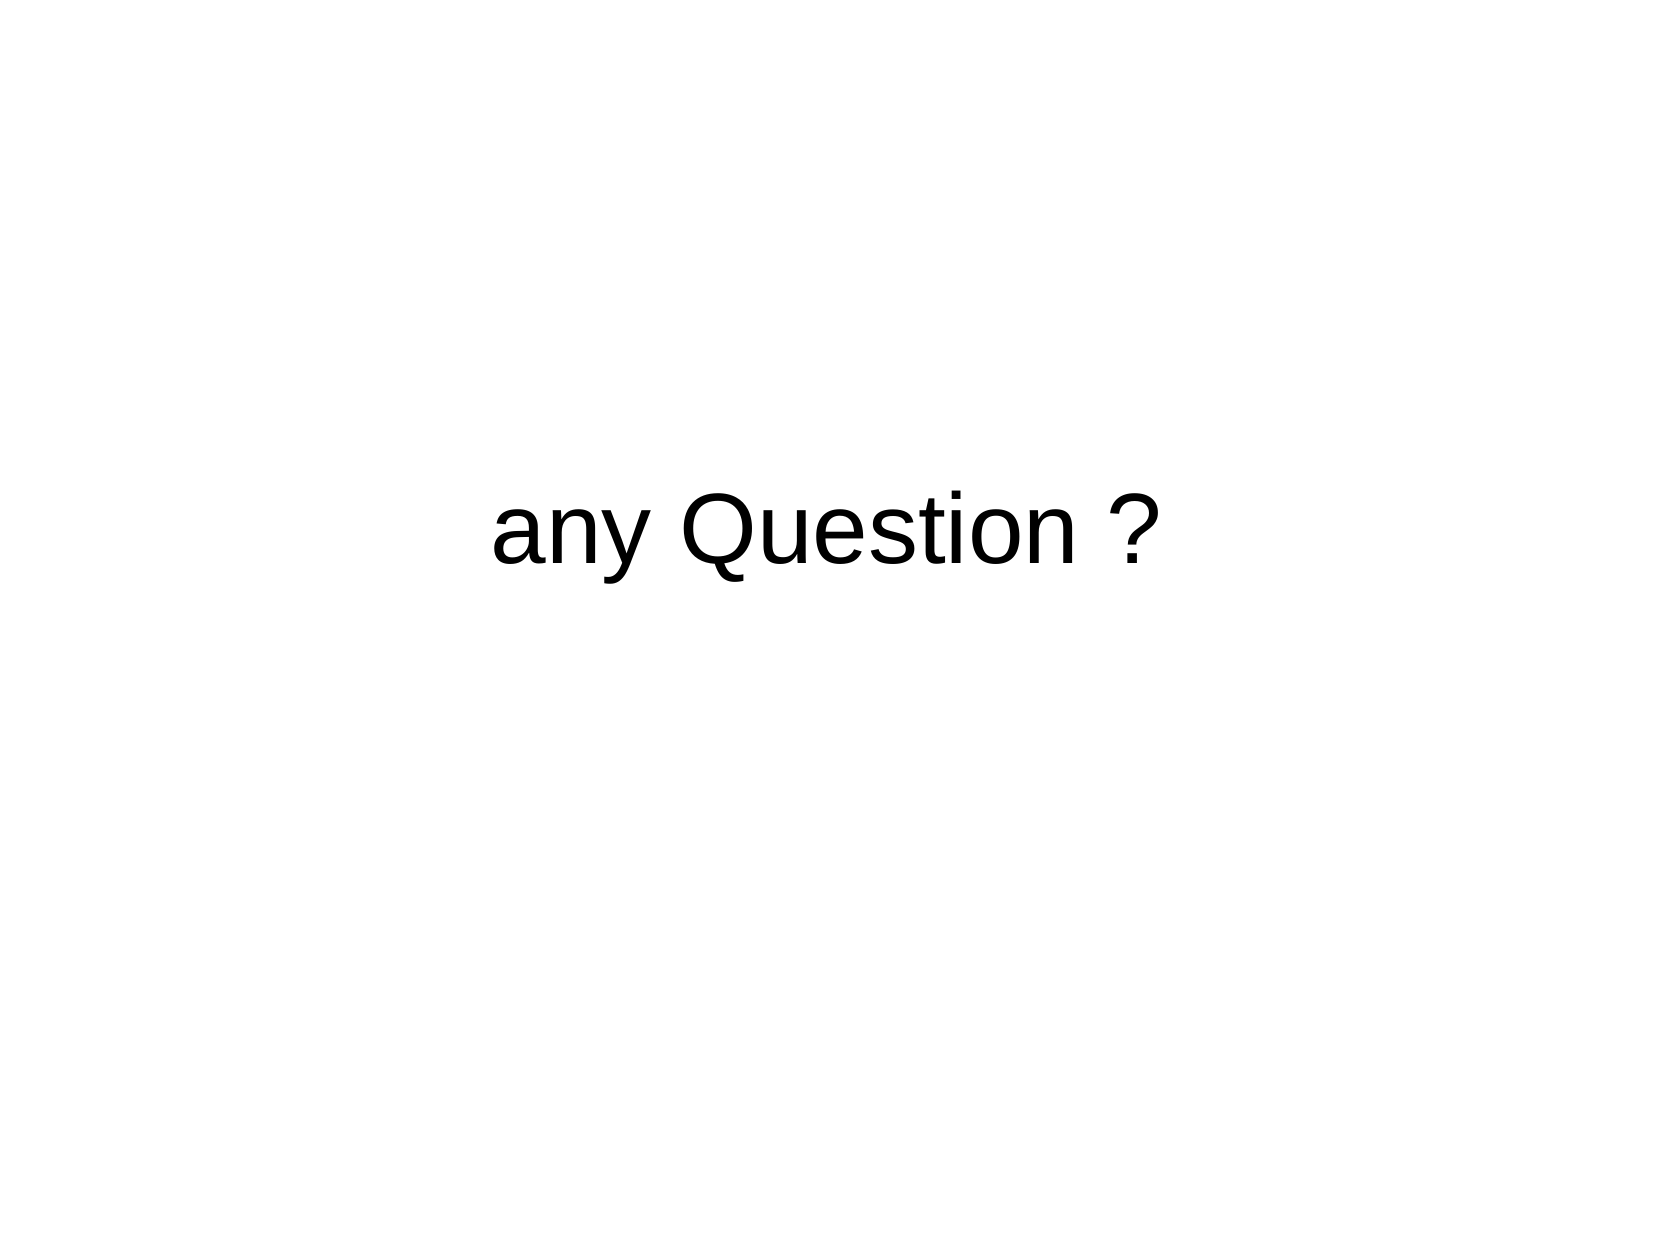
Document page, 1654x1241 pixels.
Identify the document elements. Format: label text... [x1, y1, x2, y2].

subtitle any Question ? [82, 49, 1571, 1010]
